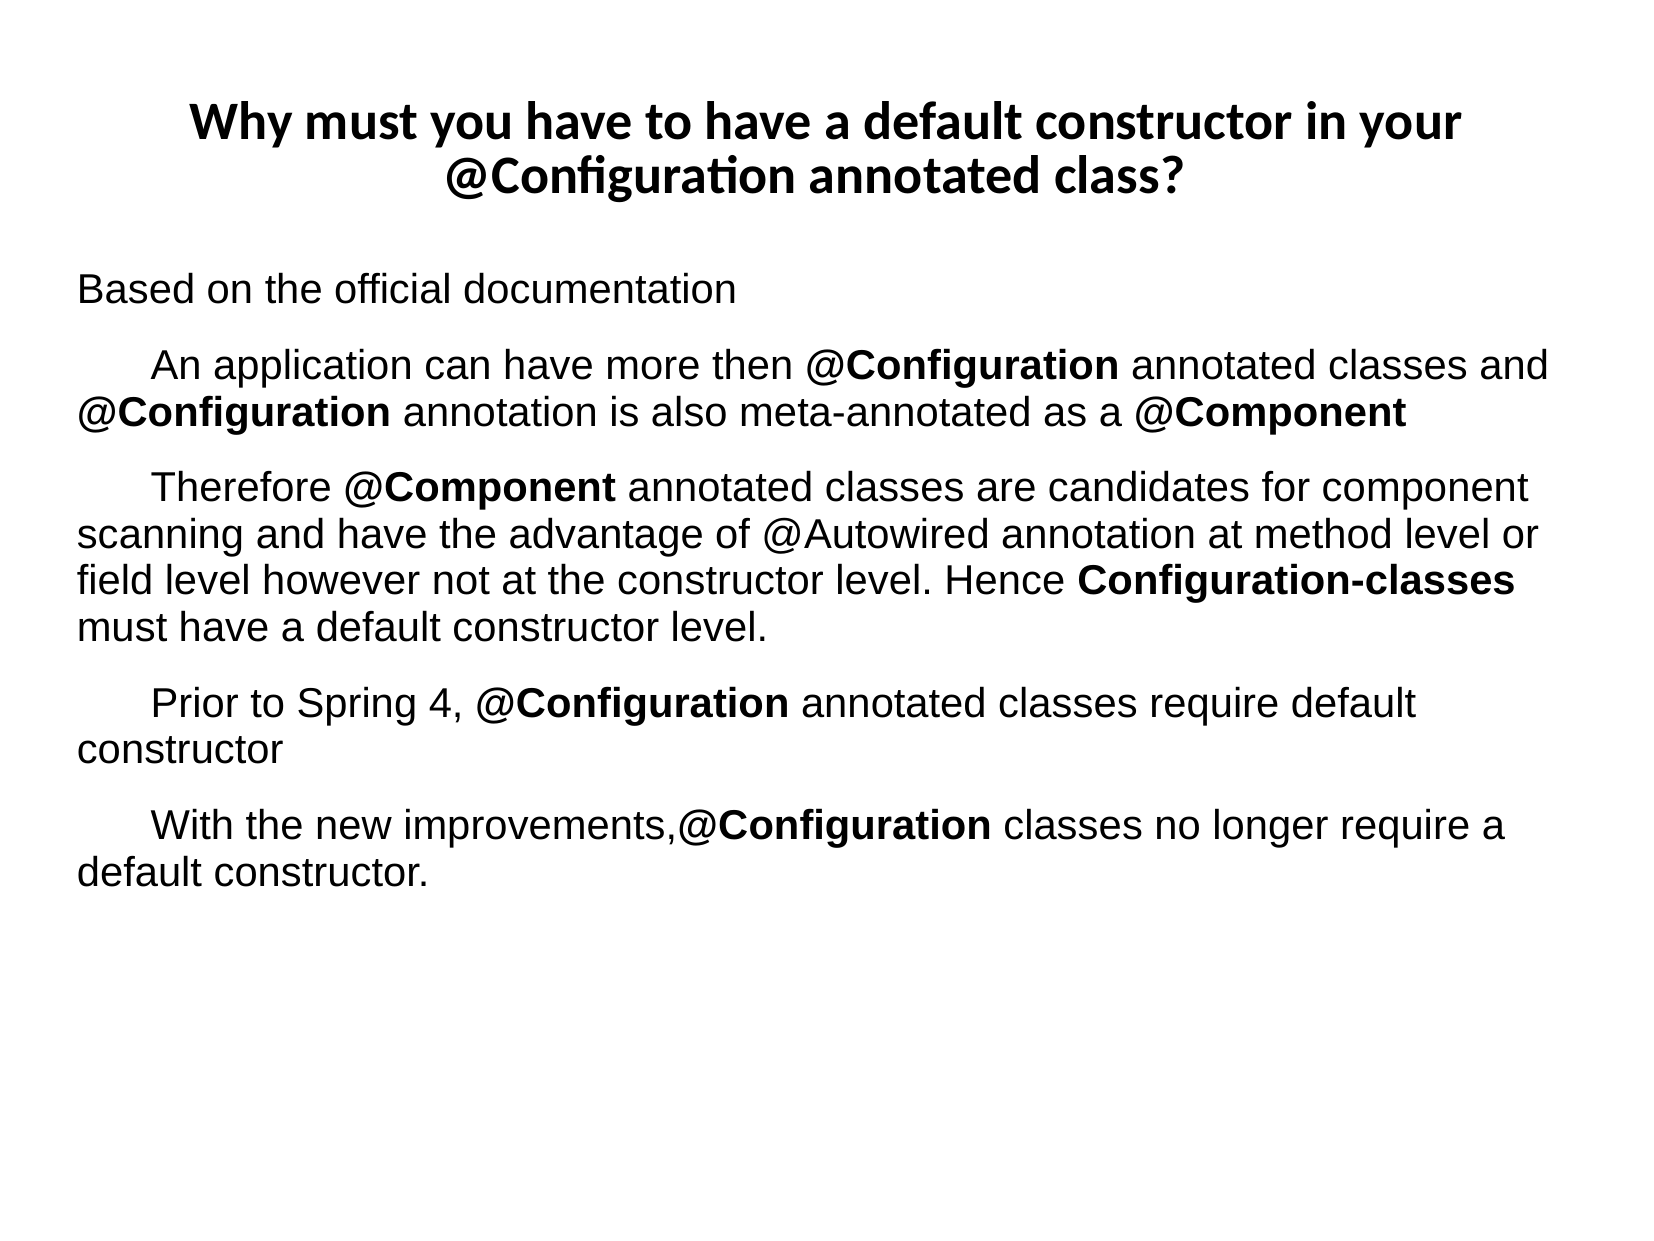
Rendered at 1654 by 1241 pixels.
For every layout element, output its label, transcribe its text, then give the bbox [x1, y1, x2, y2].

list Based on the official documentation An application can have more then @Configuration annotated classes and @Configuration annotation is also meta-annotated as a @Component Therefore @Component annotated classes are candidates for component scanning and have the advantage of @Autowired annotation at method level or field level however not at the constructor level. Hence Configuration-classes must have a default constructor level. Prior to Spring 4, @Configuration annotated classes require default constructor With the new improvements,@Configuration classes no longer require a default constructor. [76, 265, 1565, 1085]
title Why must you have to have a default constructor in your @Configuration annotated class? [82, 49, 1571, 257]
